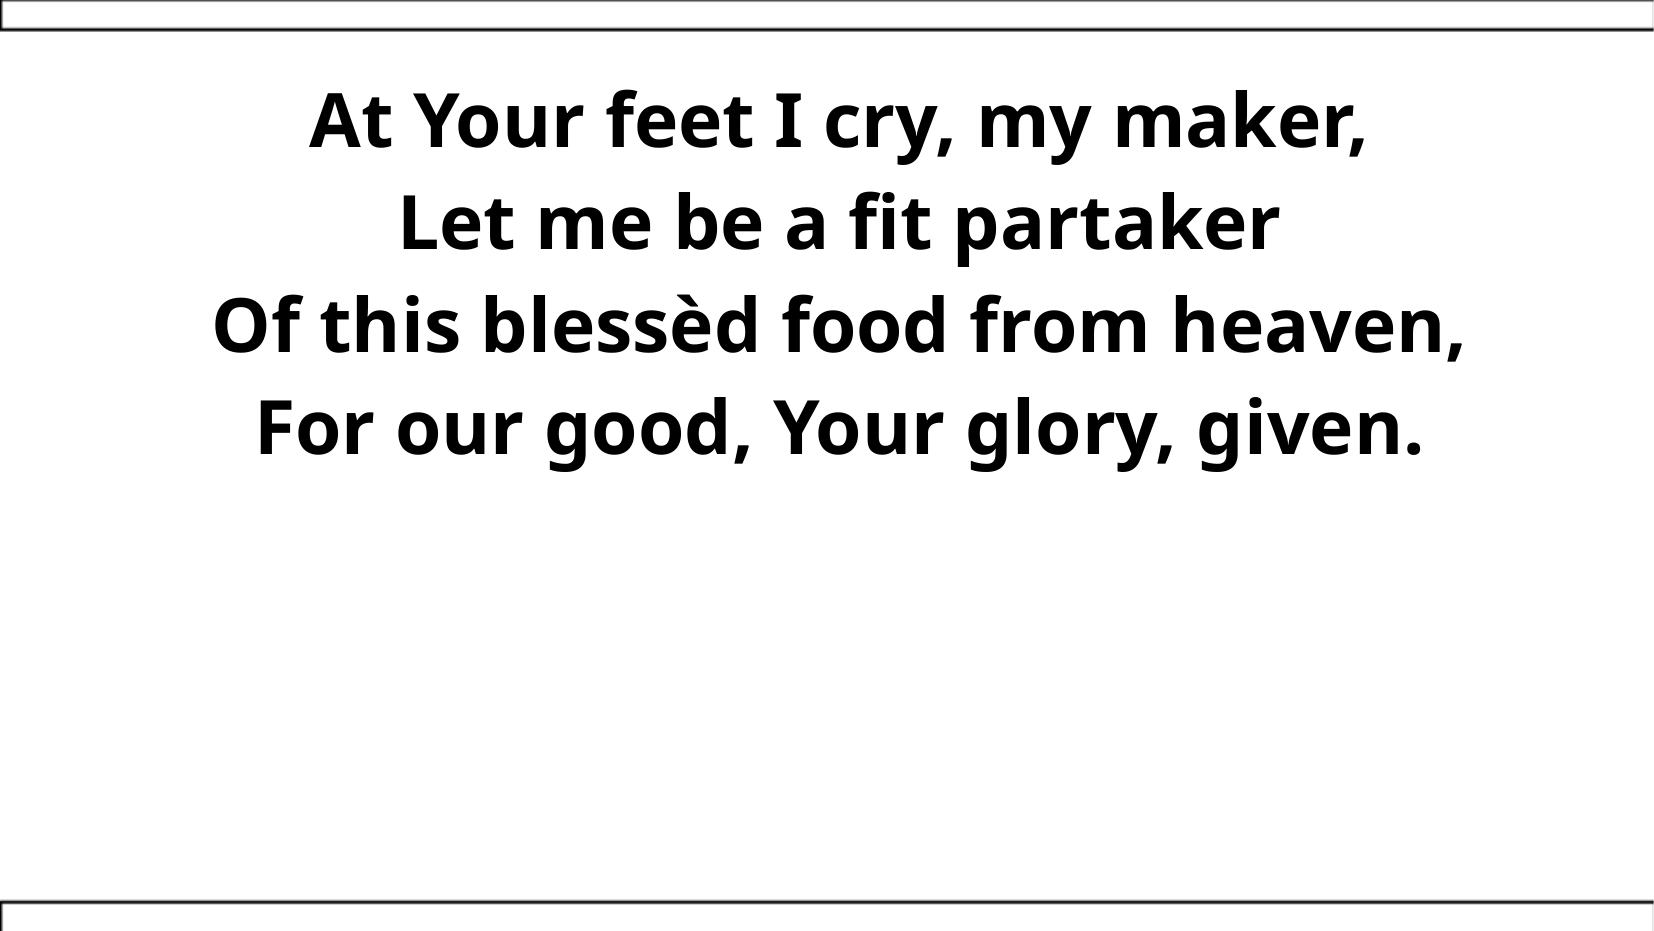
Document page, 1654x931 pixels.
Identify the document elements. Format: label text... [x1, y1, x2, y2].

text_box At Your feet I cry, my maker, Let me be a fit partaker Of this blessèd food from heaven, For our good, Your glory, given. [135, 60, 1546, 475]
picture [0, 0, 1654, 931]
